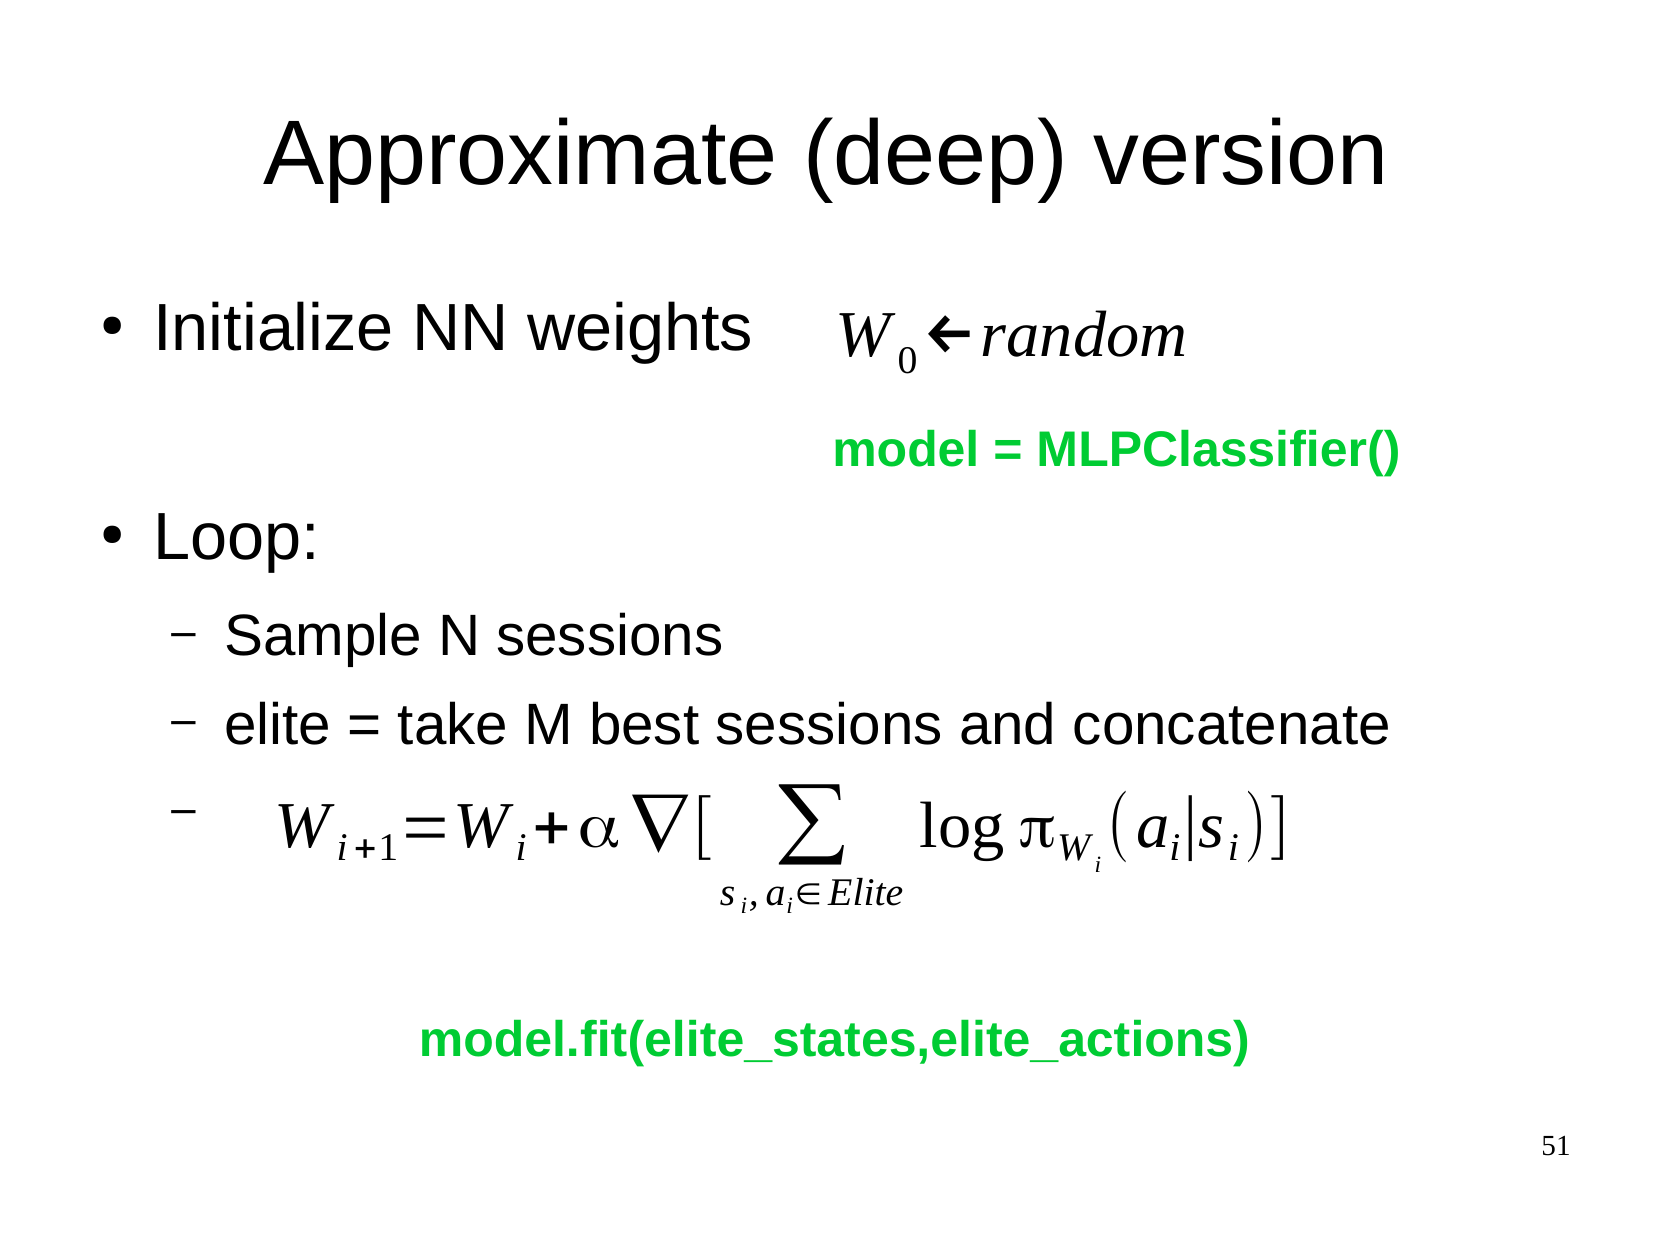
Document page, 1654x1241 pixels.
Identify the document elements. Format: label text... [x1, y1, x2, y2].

chart [257, 778, 1303, 919]
text_box model = MLPClassifier() [817, 413, 1513, 493]
chart [818, 299, 1206, 383]
title Approximate (deep) version [82, 49, 1571, 257]
list Initialize NN weights Loop: Sample N sessions elite = take M best sessions and concatenate [82, 290, 1571, 1010]
text_box model.fit(elite_states,elite_actions) [404, 1004, 1336, 1084]
